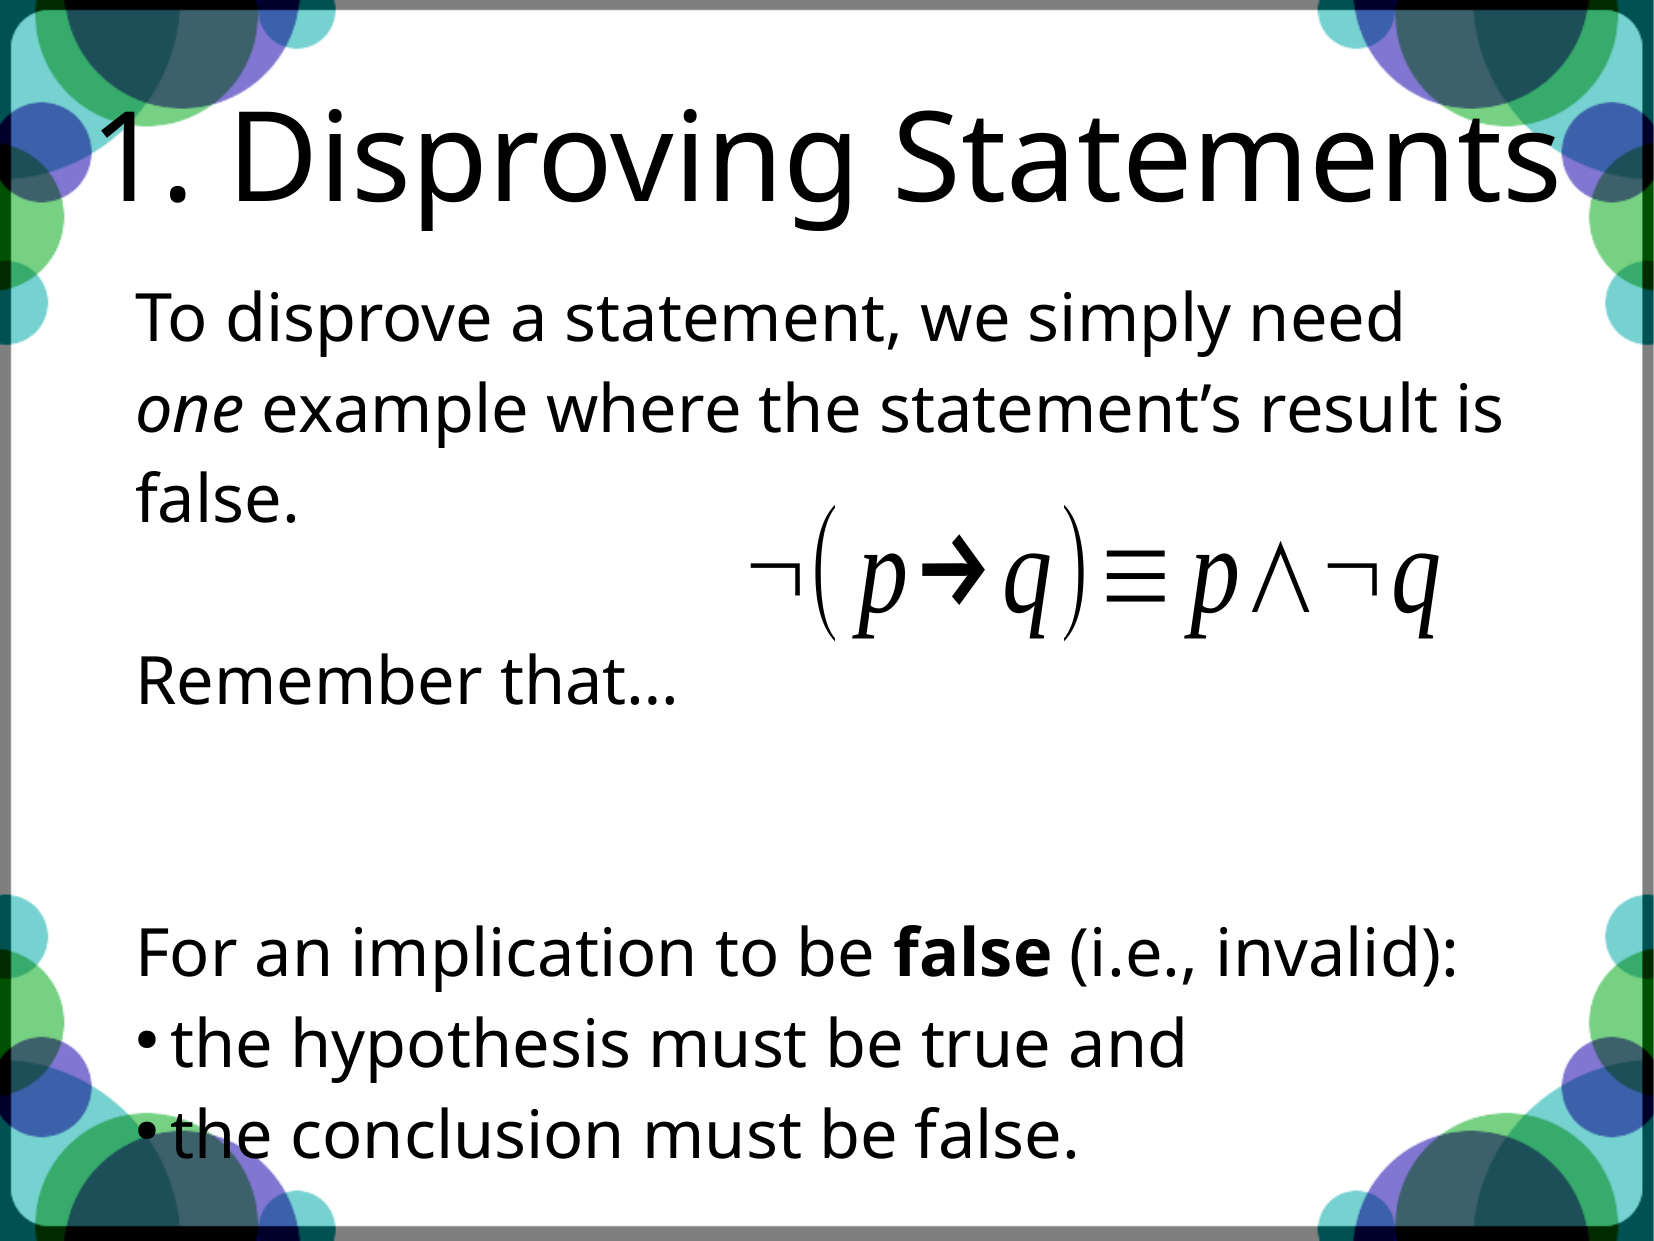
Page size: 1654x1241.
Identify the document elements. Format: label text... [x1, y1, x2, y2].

picture [0, 0, 1654, 1241]
text_box To disprove a statement, we simply need one example where the statement’s result is false. Remember that… For an implication to be false (i.e., invalid): the hypothesis must be true and the conclusion must be false. [135, 270, 1531, 943]
title 1. Disproving Statements [82, 49, 1571, 257]
chart [720, 495, 1471, 646]
